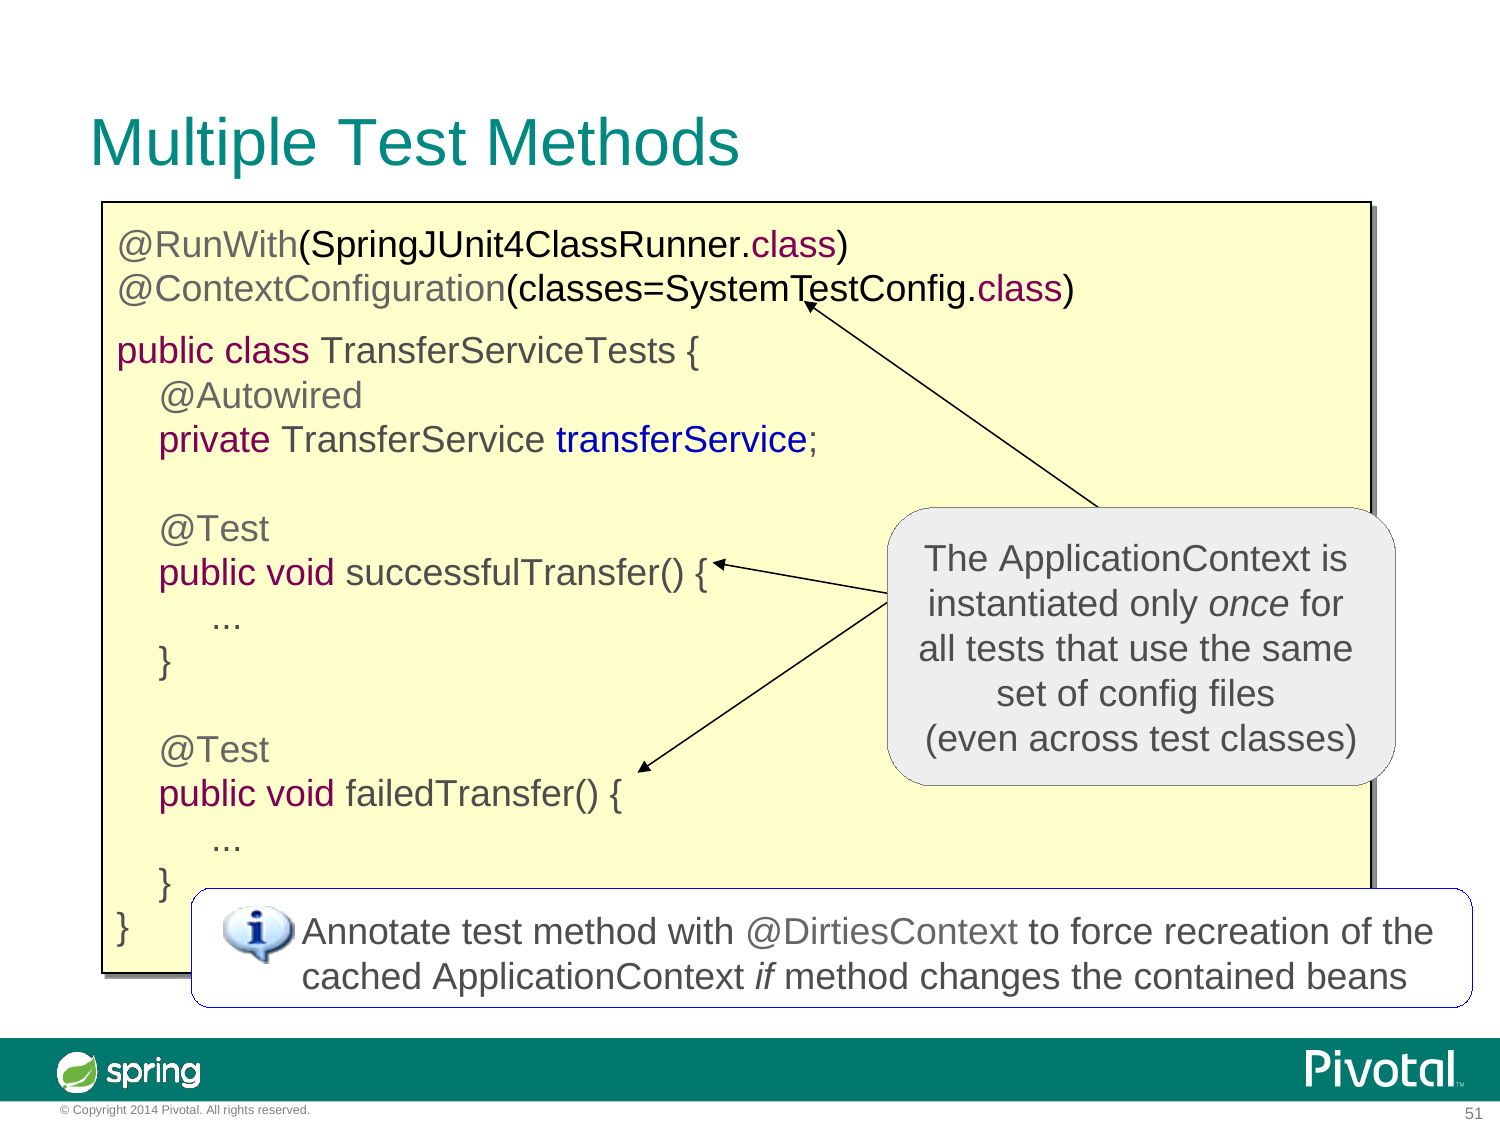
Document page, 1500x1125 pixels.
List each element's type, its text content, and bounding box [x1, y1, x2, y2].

list @RunWith(SpringJUnit4ClassRunner.class) @ContextConfiguration(classes=SystemTestConfig.class) public class TransferServiceTests { @Autowired private TransferService transferService; @Test public void successfulTransfer() { ... } @Test public void failedTransfer() { ... } } [101, 202, 1371, 974]
text_box The ApplicationContext is instantiated only once for all tests that use the same set of config files (even across test classes) [887, 507, 1396, 786]
text_box [191, 888, 1471, 1008]
picture [223, 906, 230, 964]
text_box Annotate test method with @DirtiesContext to force recreation of the cached ApplicationContext if method changes the contained beans [230, 899, 1473, 1005]
title Multiple Test Methods [75, 45, 1426, 233]
picture [32, 1041, 210, 1103]
picture [1306, 1050, 1464, 1087]
